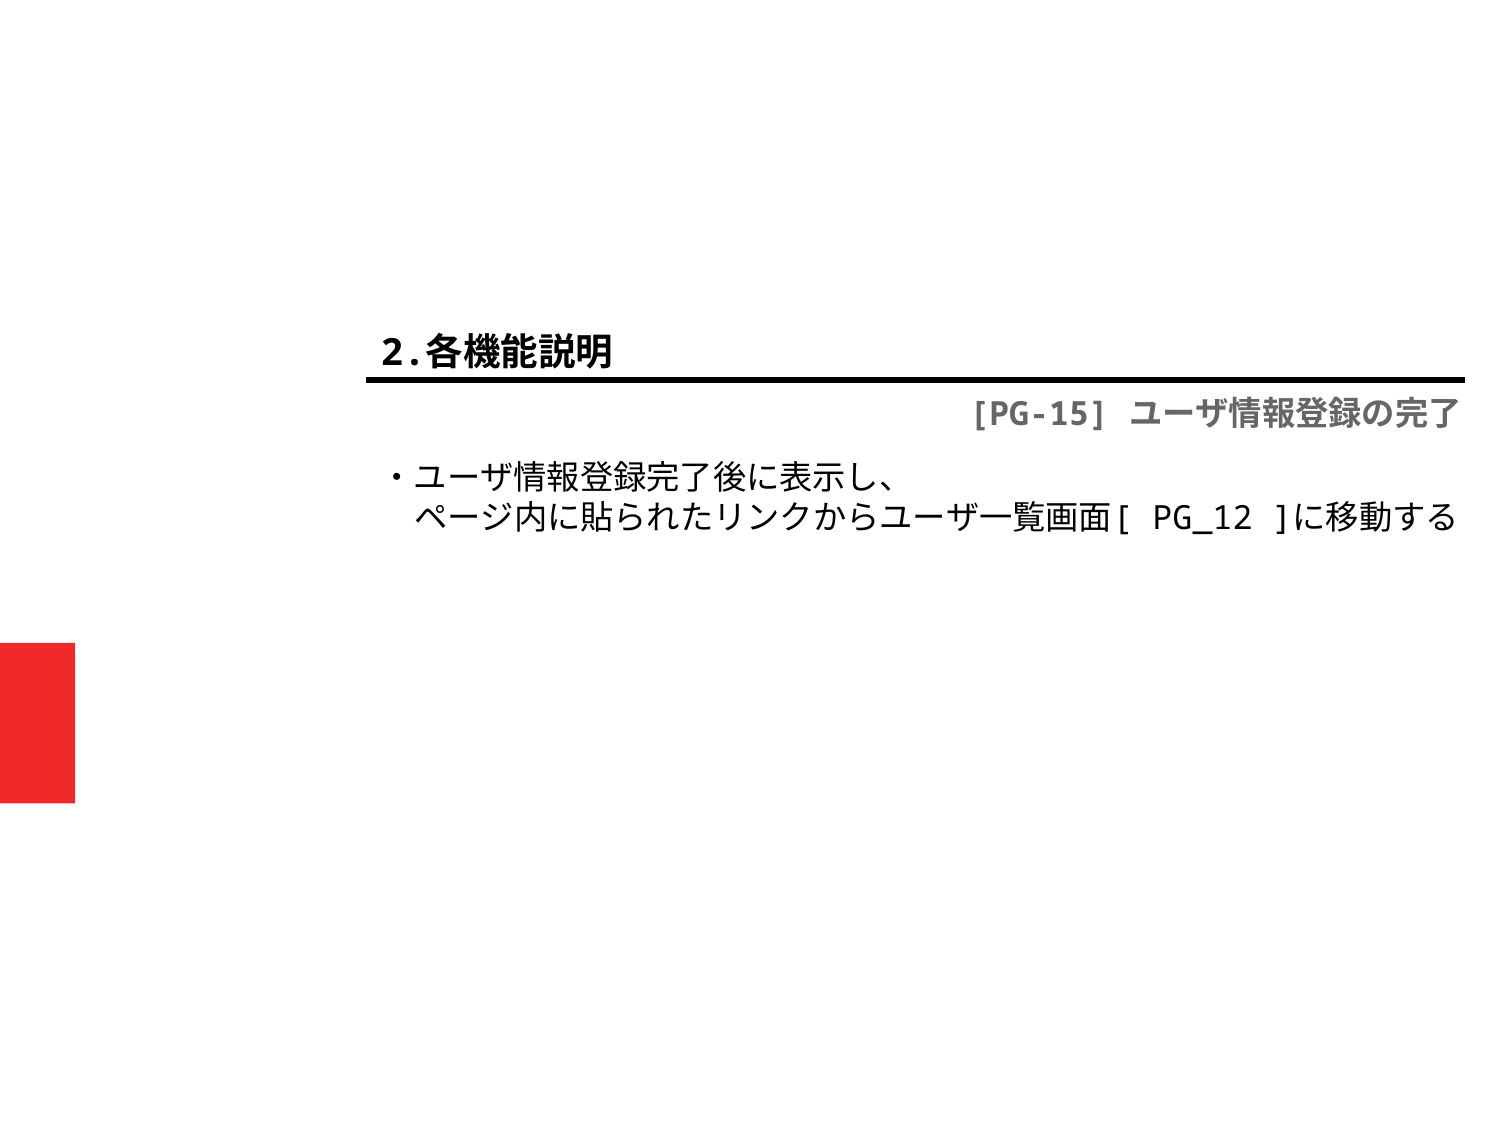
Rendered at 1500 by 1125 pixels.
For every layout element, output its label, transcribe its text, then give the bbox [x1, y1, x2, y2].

text_box ・ユーザ情報登録完了後に表示し、 ページ内に貼られたリンクからユーザ一覧画面[ PG_12 ]に移動する [366, 448, 1489, 839]
text_box 2.各機能説明 [PG-15] ユーザ情報登録の完了 [366, 320, 1477, 448]
